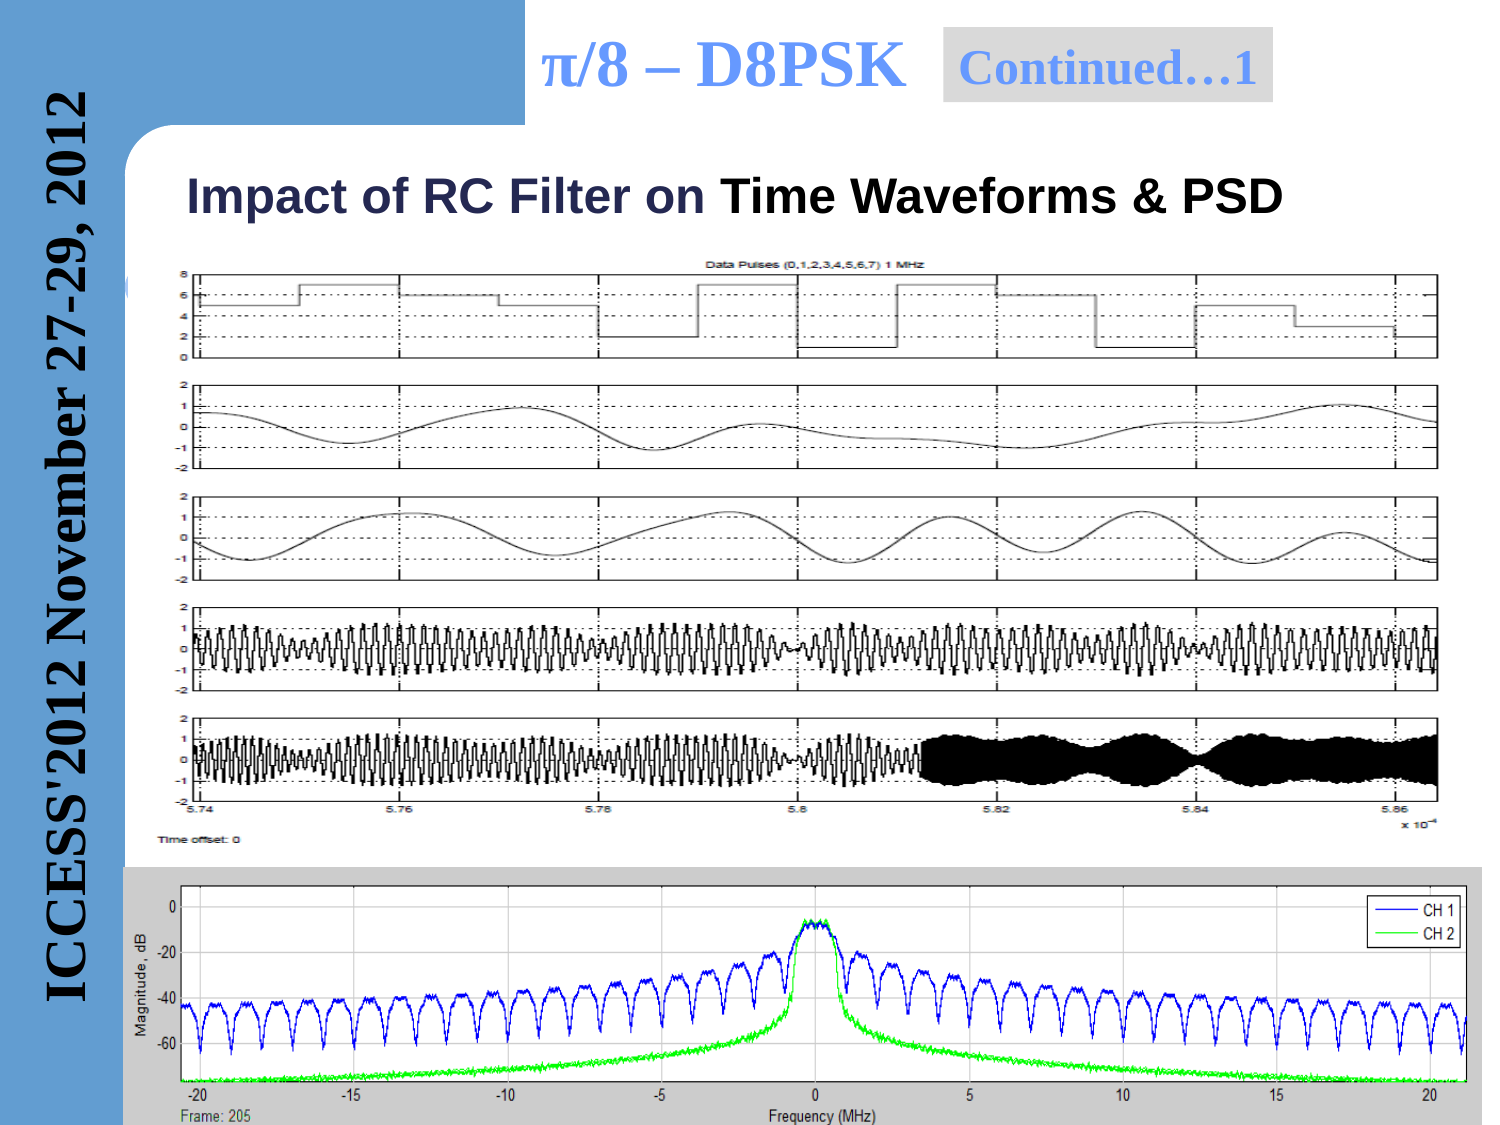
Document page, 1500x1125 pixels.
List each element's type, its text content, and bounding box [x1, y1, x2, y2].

title Impact of RC Filter on Time Waveforms & PSD [171, 137, 1500, 232]
text_box Continued…1 [943, 27, 1273, 103]
picture [128, 229, 1491, 863]
picture [123, 867, 1482, 1125]
text_box π/8 – D8PSK [526, 12, 924, 108]
